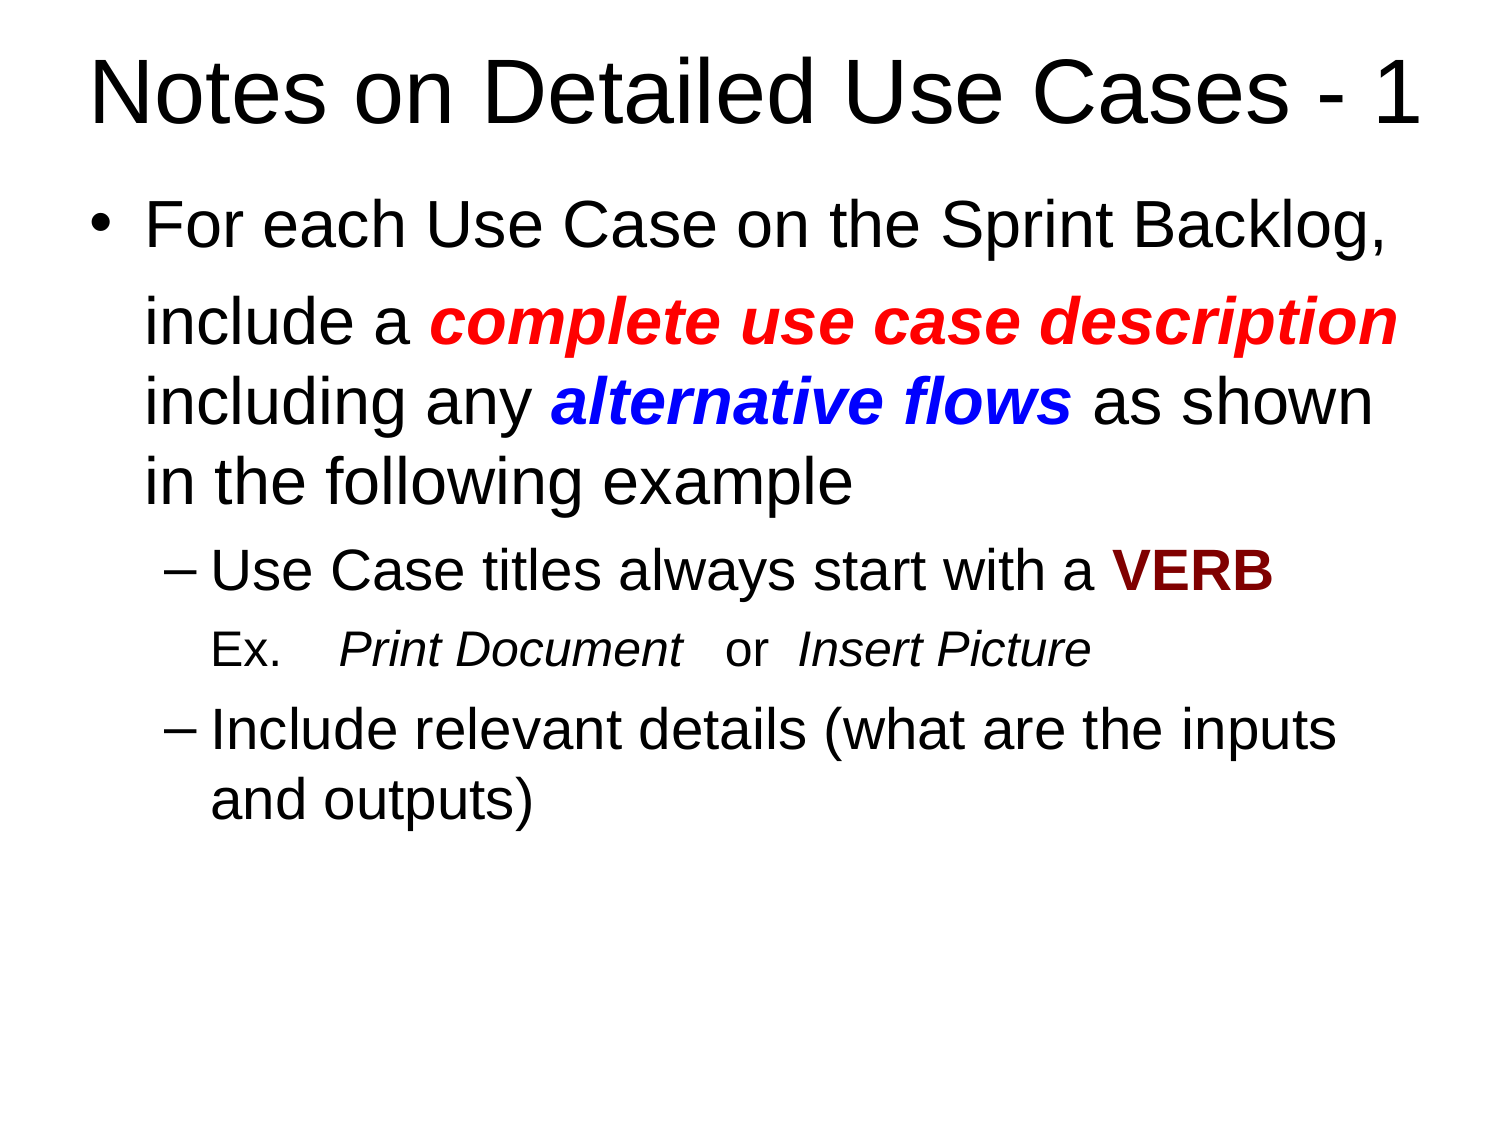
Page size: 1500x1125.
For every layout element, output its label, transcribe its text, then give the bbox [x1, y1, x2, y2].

list For each Use Case on the Sprint Backlog, include a complete use case description including any alternative flows as shown in the following example Use Case titles always start with a VERB Ex. Print Document or Insert Picture Include relevant details (what are the inputs and outputs) [75, 173, 1426, 984]
title Notes on Detailed Use Cases - 1 [63, 11, 1451, 162]
